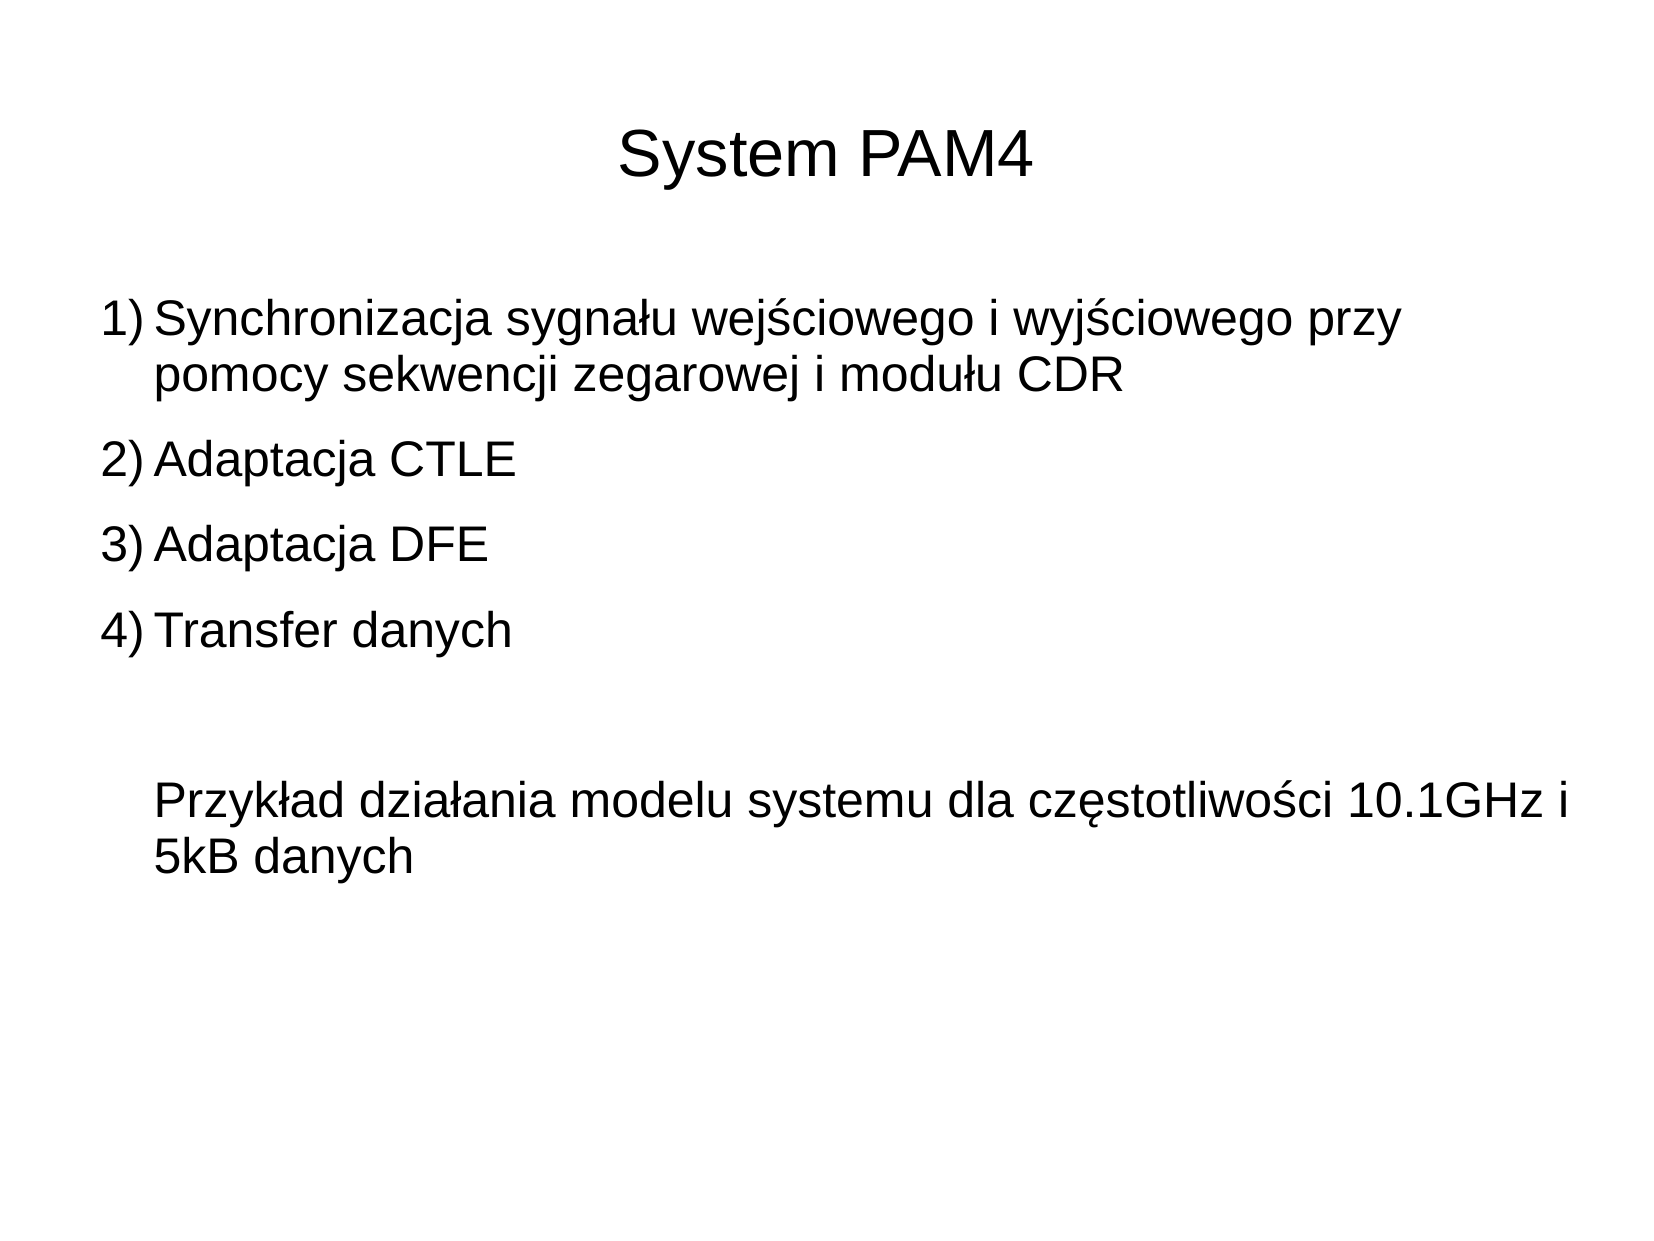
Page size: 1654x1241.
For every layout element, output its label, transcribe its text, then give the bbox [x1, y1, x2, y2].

title System PAM4 [82, 49, 1571, 257]
list Synchronizacja sygnału wejściowego i wyjściowego przy pomocy sekwencji zegarowej i modułu CDR Adaptacja CTLE Adaptacja DFE Transfer danych Przykład działania modelu systemu dla częstotliwości 10.1GHz i 5kB danych [82, 290, 1571, 1010]
